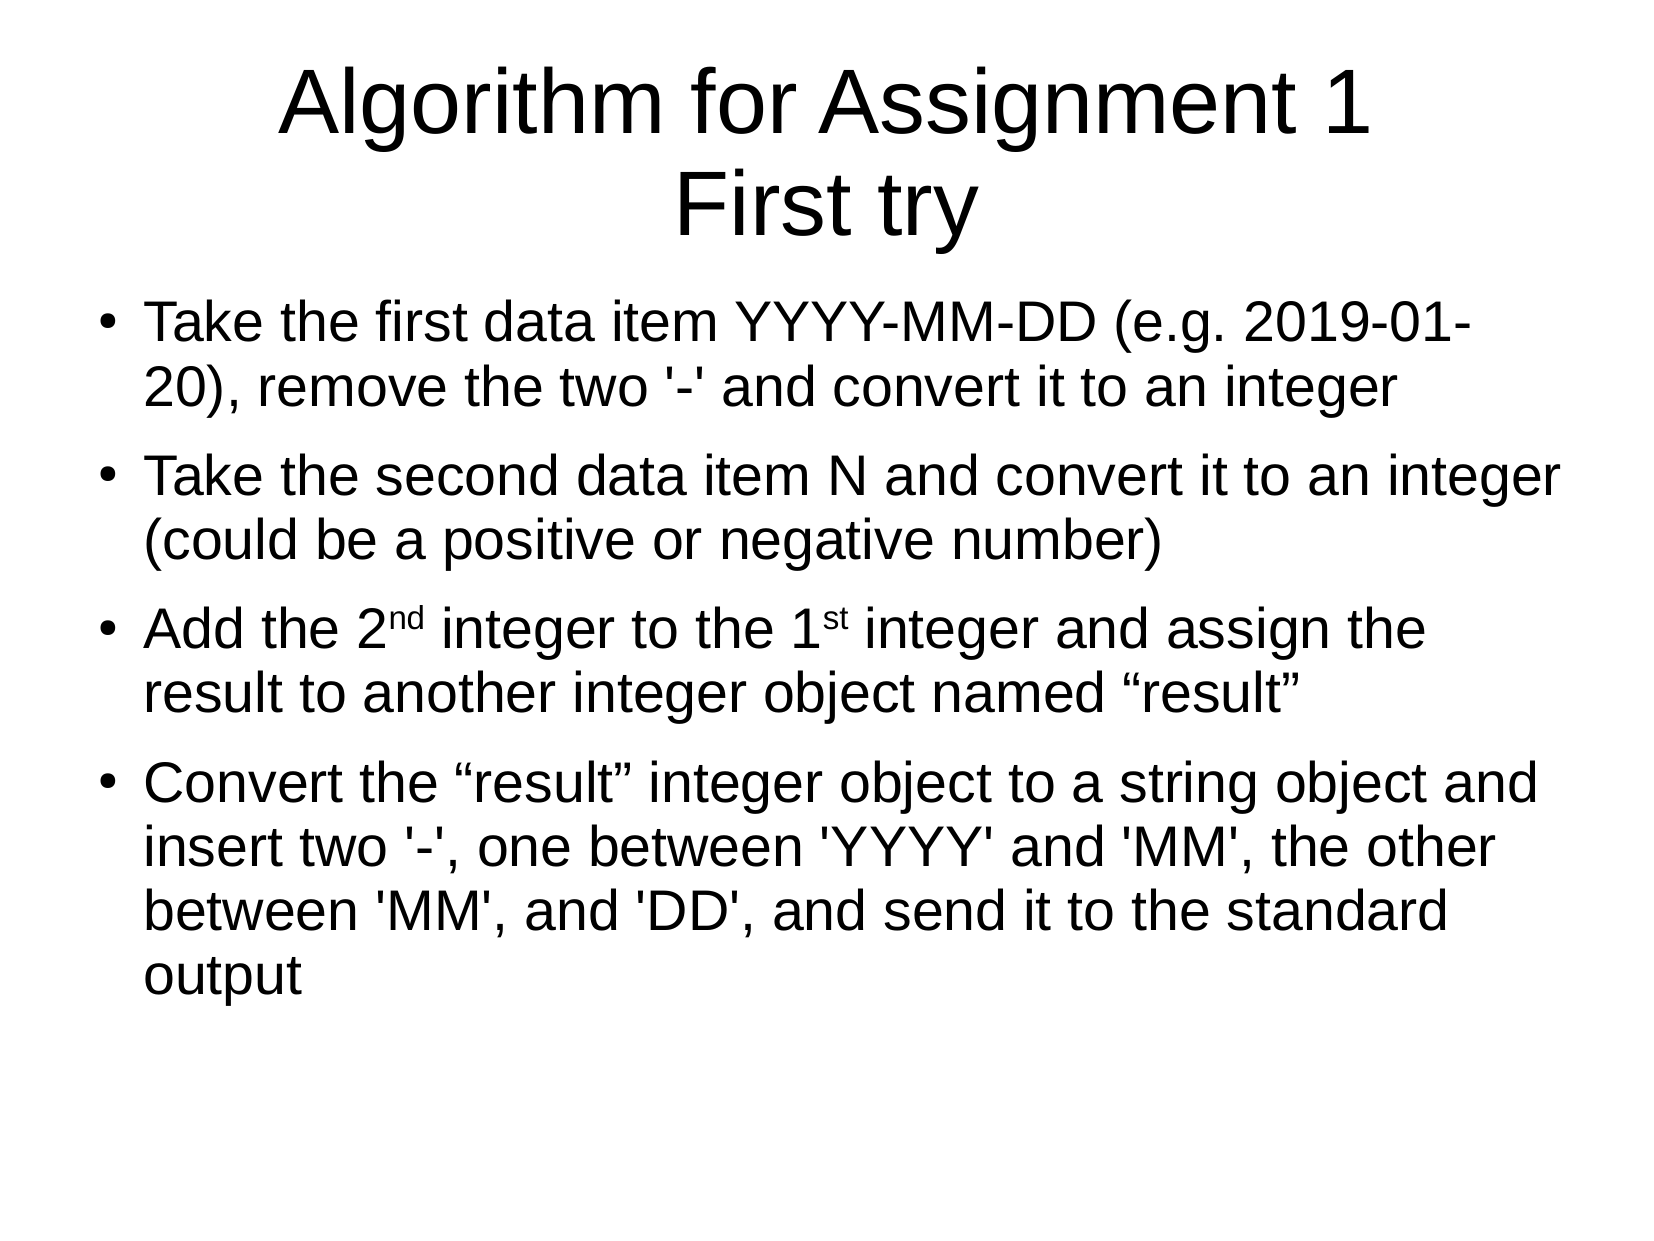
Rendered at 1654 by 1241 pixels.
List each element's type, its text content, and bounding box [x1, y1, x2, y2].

list Take the first data item YYYY-MM-DD (e.g. 2019-01-20), remove the two '-' and convert it to an integer Take the second data item N and convert it to an integer (could be a positive or negative number) Add the 2nd integer to the 1st integer and assign the result to another integer object named “result” Convert the “result” integer object to a string object and insert two '-', one between 'YYYY' and 'MM', the other between 'MM', and 'DD', and send it to the standard output [82, 290, 1571, 1010]
title Algorithm for Assignment 1 First try [82, 49, 1571, 257]
